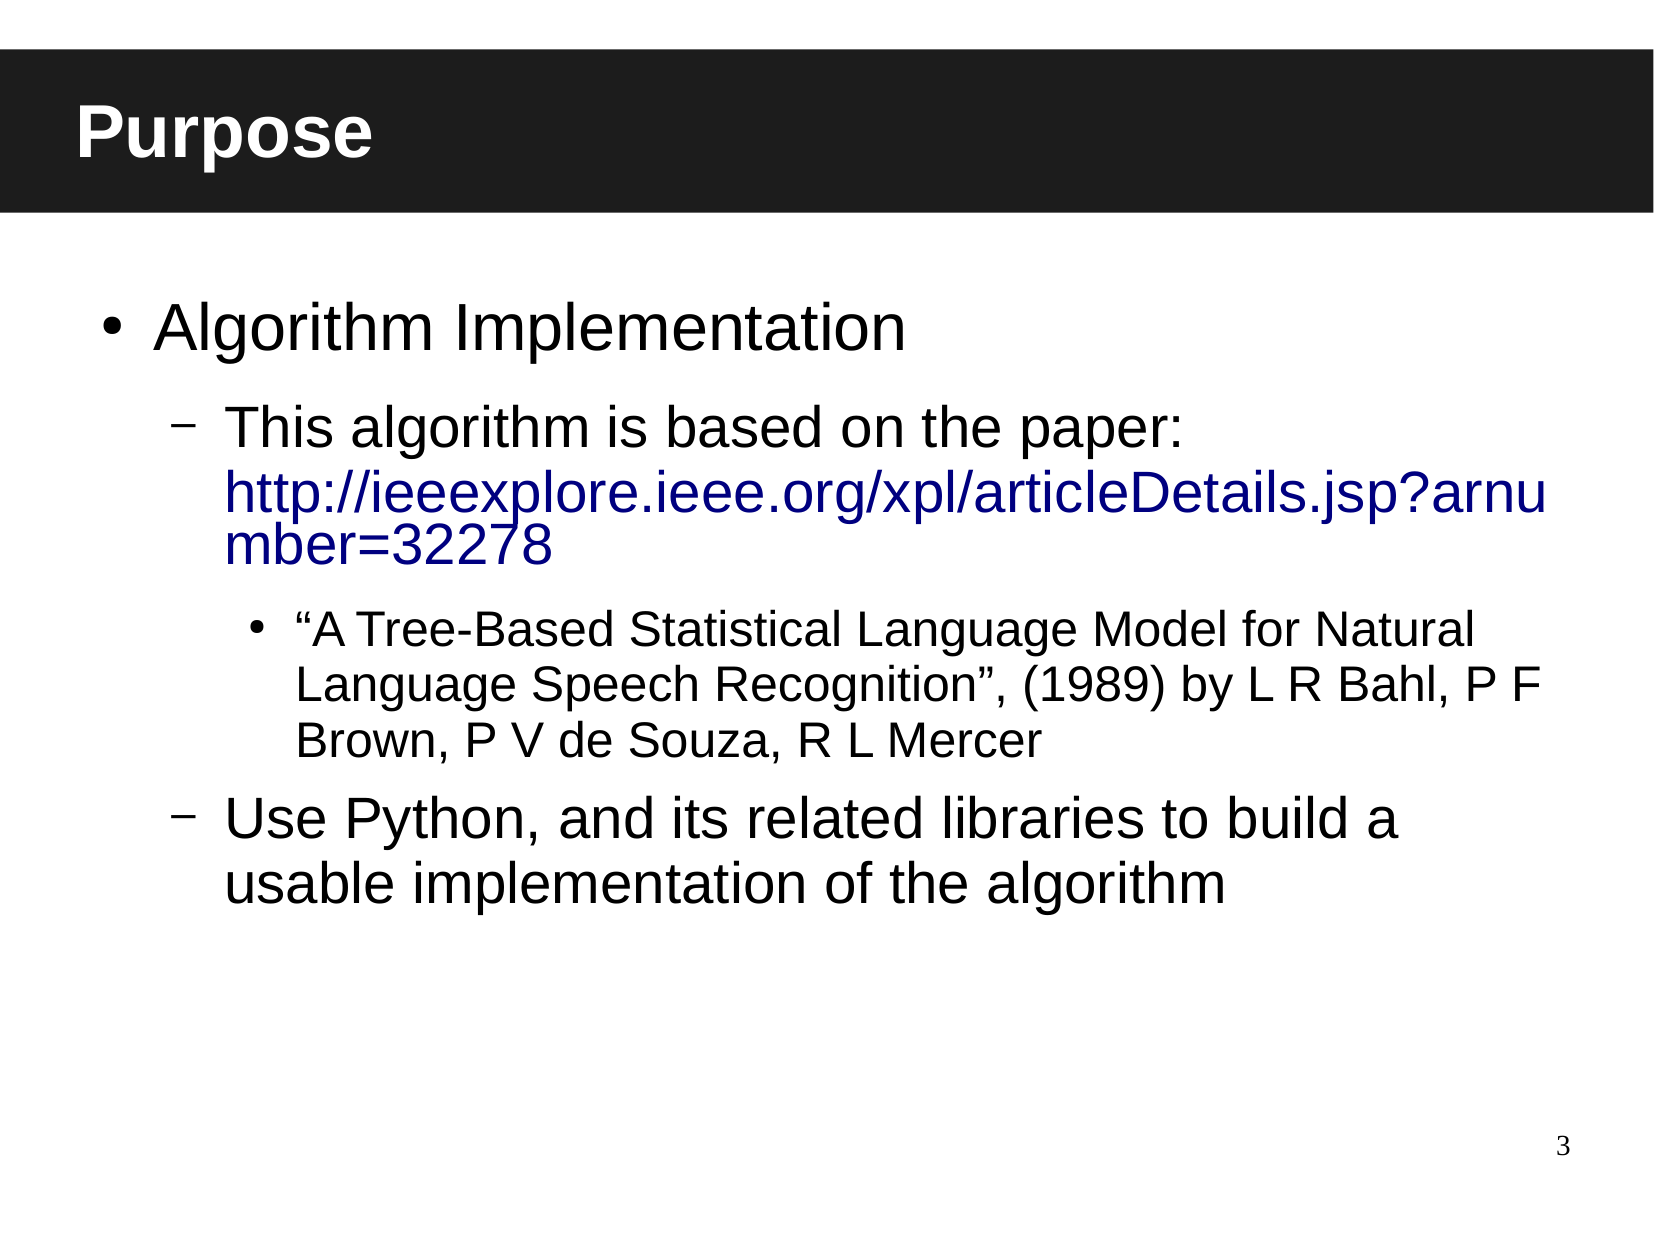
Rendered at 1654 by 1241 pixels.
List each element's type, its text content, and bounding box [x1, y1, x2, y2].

list Algorithm Implementation This algorithm is based on the paper: http://ieeexplore.ieee.org/xpl/articleDetails.jsp?arnumber=32278 “A Tree-Based Statistical Language Model for Natural Language Speech Recognition”, (1989) by L R Bahl, P F Brown, P V de Souza, R L Mercer Use Python, and its related libraries to build a usable implementation of the algorithm [82, 290, 1571, 1010]
title Purpose [0, 49, 1654, 213]
